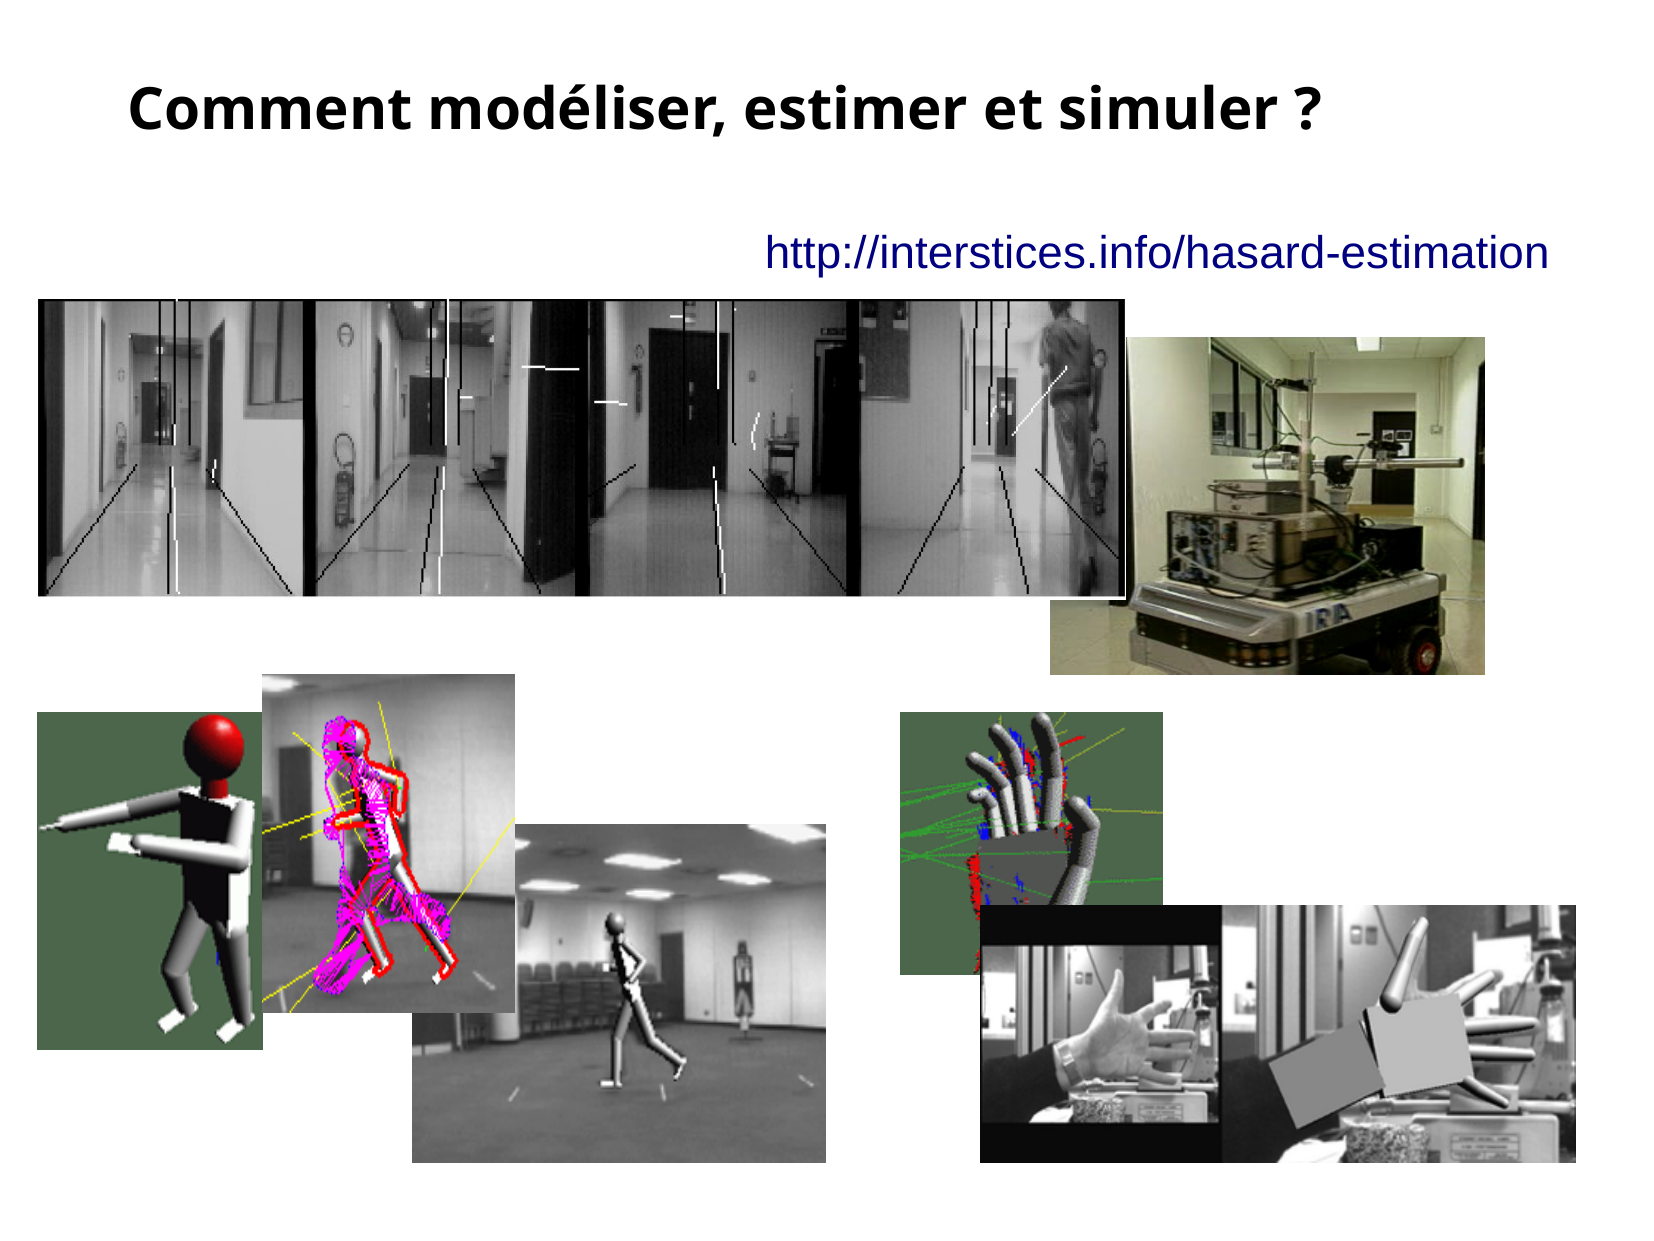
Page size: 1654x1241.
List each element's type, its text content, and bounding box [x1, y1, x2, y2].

picture [900, 712, 1576, 1163]
text_box http://interstices.info/hasard-estimation [750, 220, 1579, 307]
text_box Comment modéliser, estimer et simuler ? [112, 60, 1538, 151]
picture [37, 299, 1485, 676]
picture [37, 674, 826, 1163]
